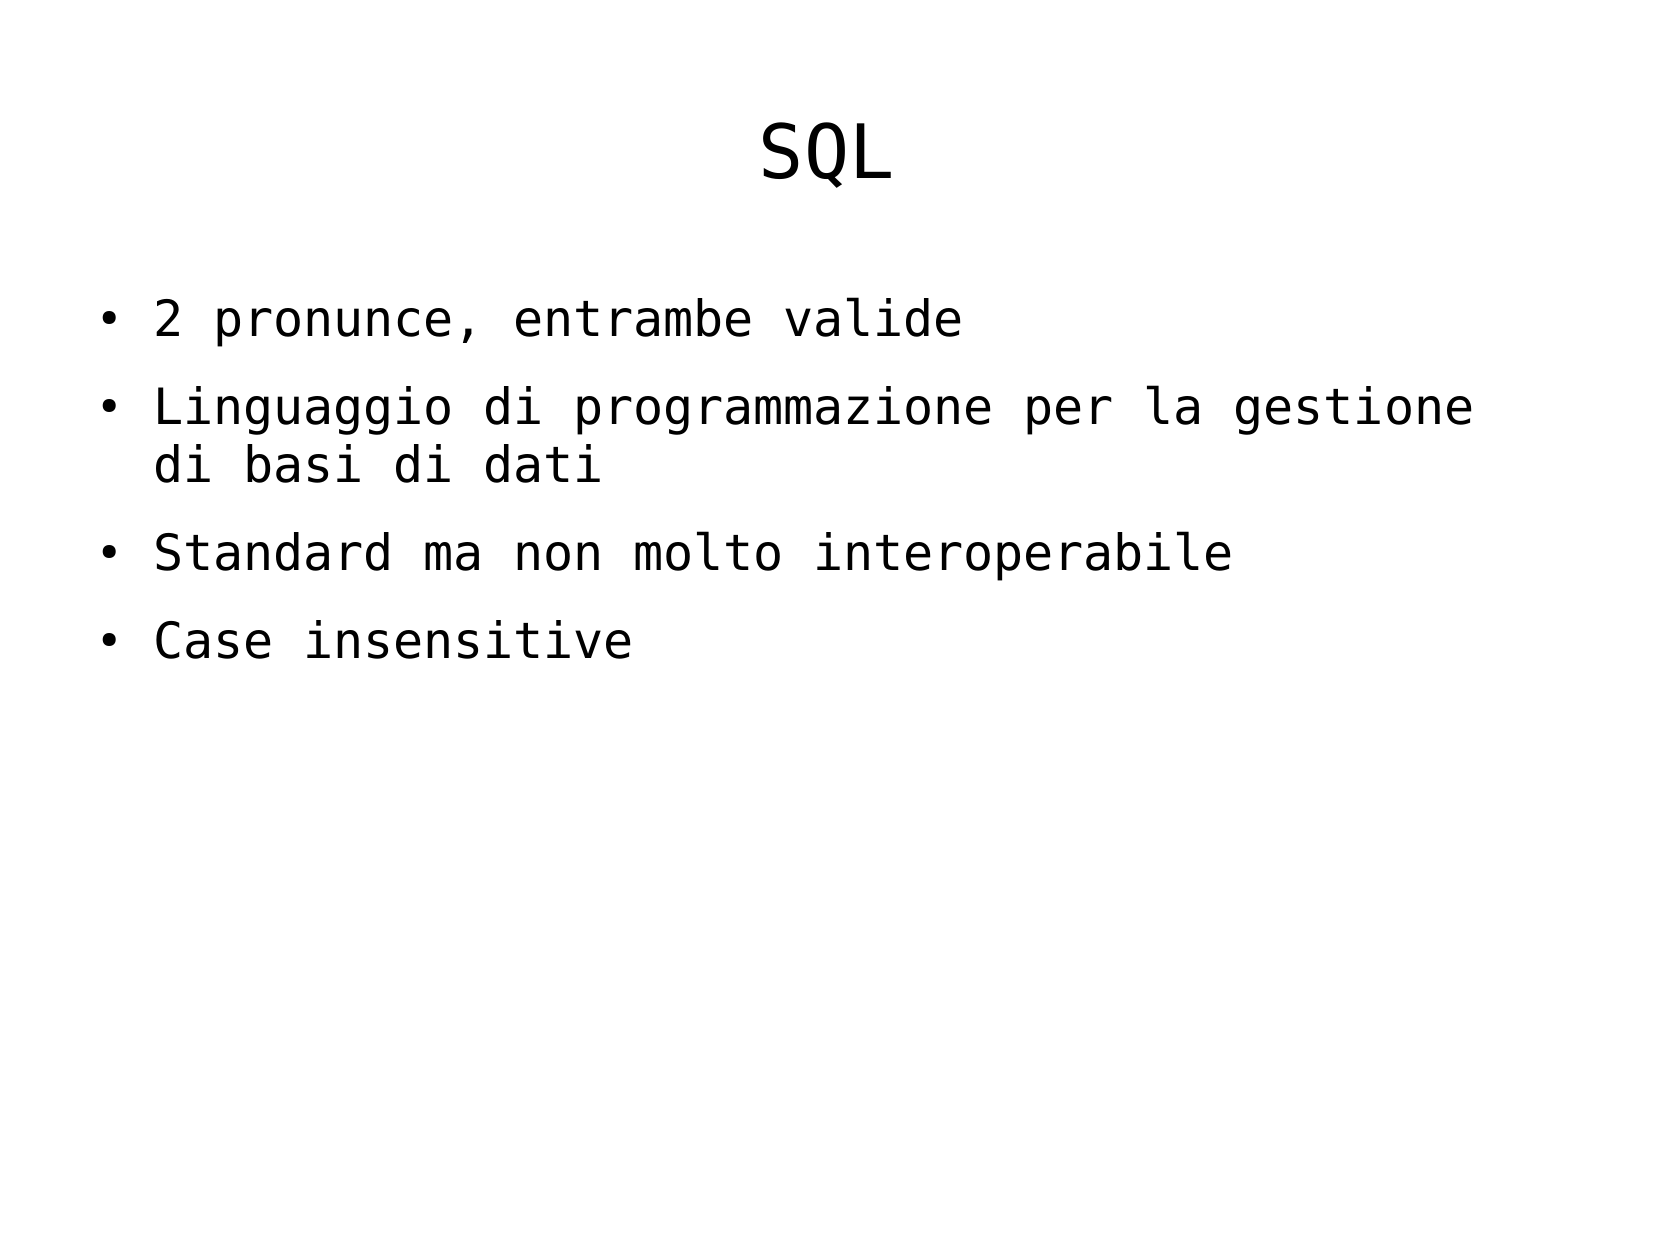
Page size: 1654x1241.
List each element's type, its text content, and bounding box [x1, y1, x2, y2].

title SQL [82, 49, 1571, 257]
list 2 pronunce, entrambe valide Linguaggio di programmazione per la gestione di basi di dati Standard ma non molto interoperabile Case insensitive [82, 290, 1538, 1010]
